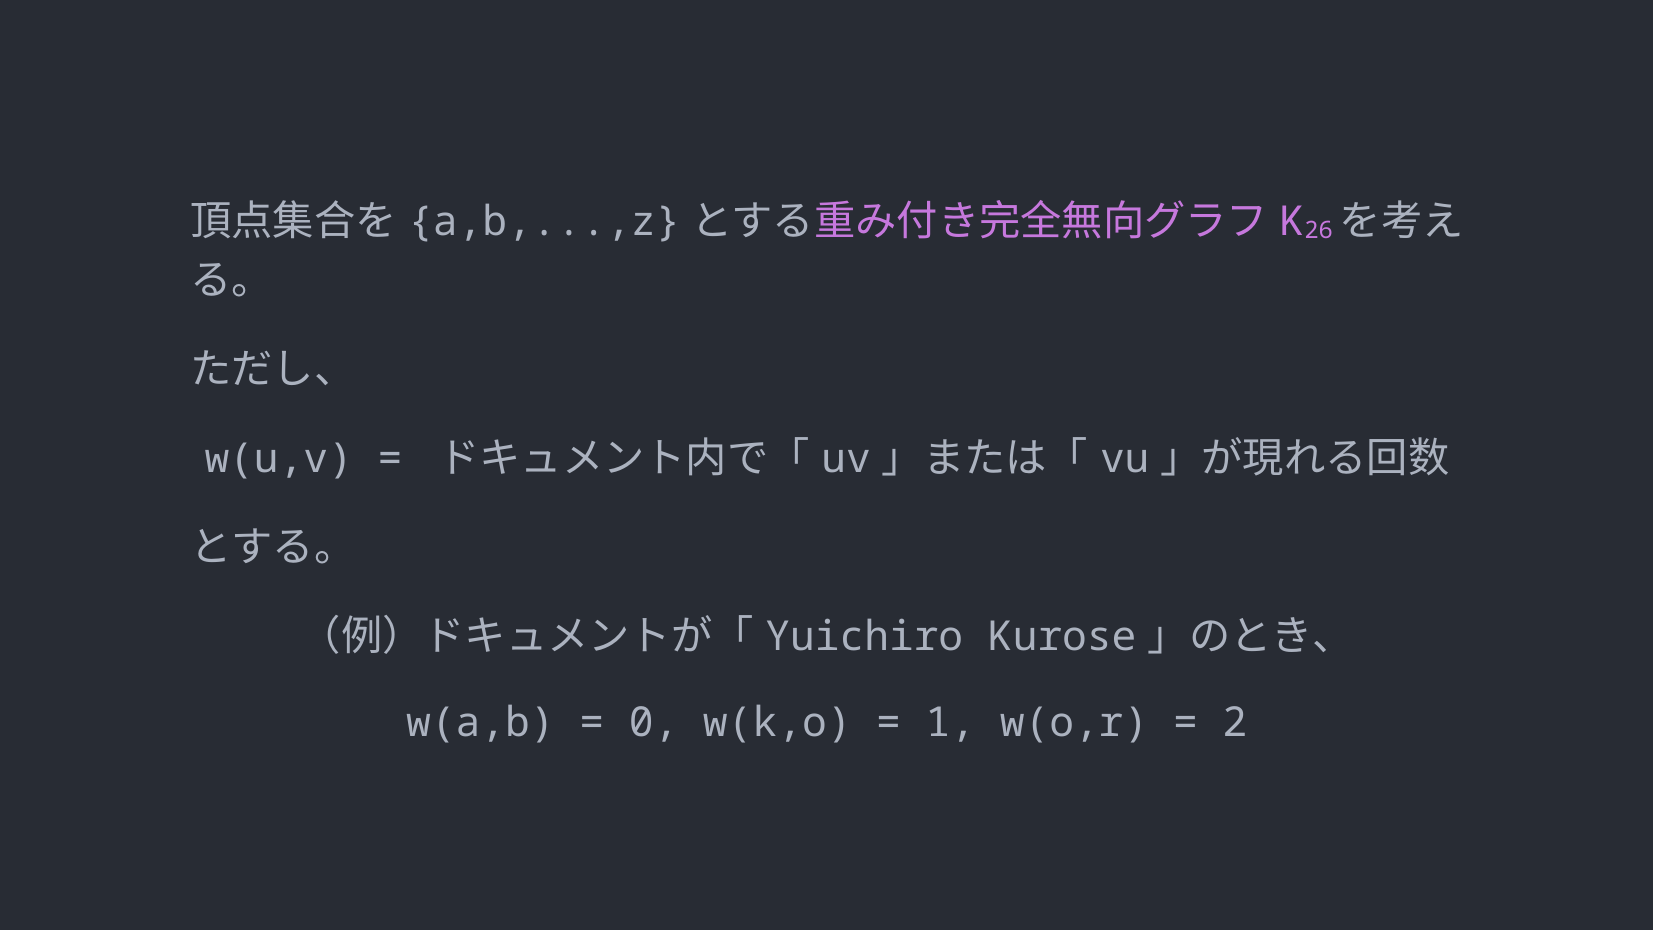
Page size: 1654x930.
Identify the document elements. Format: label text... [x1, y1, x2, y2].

list 頂点集合を{a,b,...,z}とする重み付き完全無向グラフK26を考える。 ただし、 w(u,v) = ドキュメント内で「uv」または「vu」が現れる回数 とする。 （例）ドキュメントが「Yuichiro Kurose」のとき、 w(a,b) = 0, w(k,o) = 1, w(o,r) = 2 [120, 187, 1538, 750]
